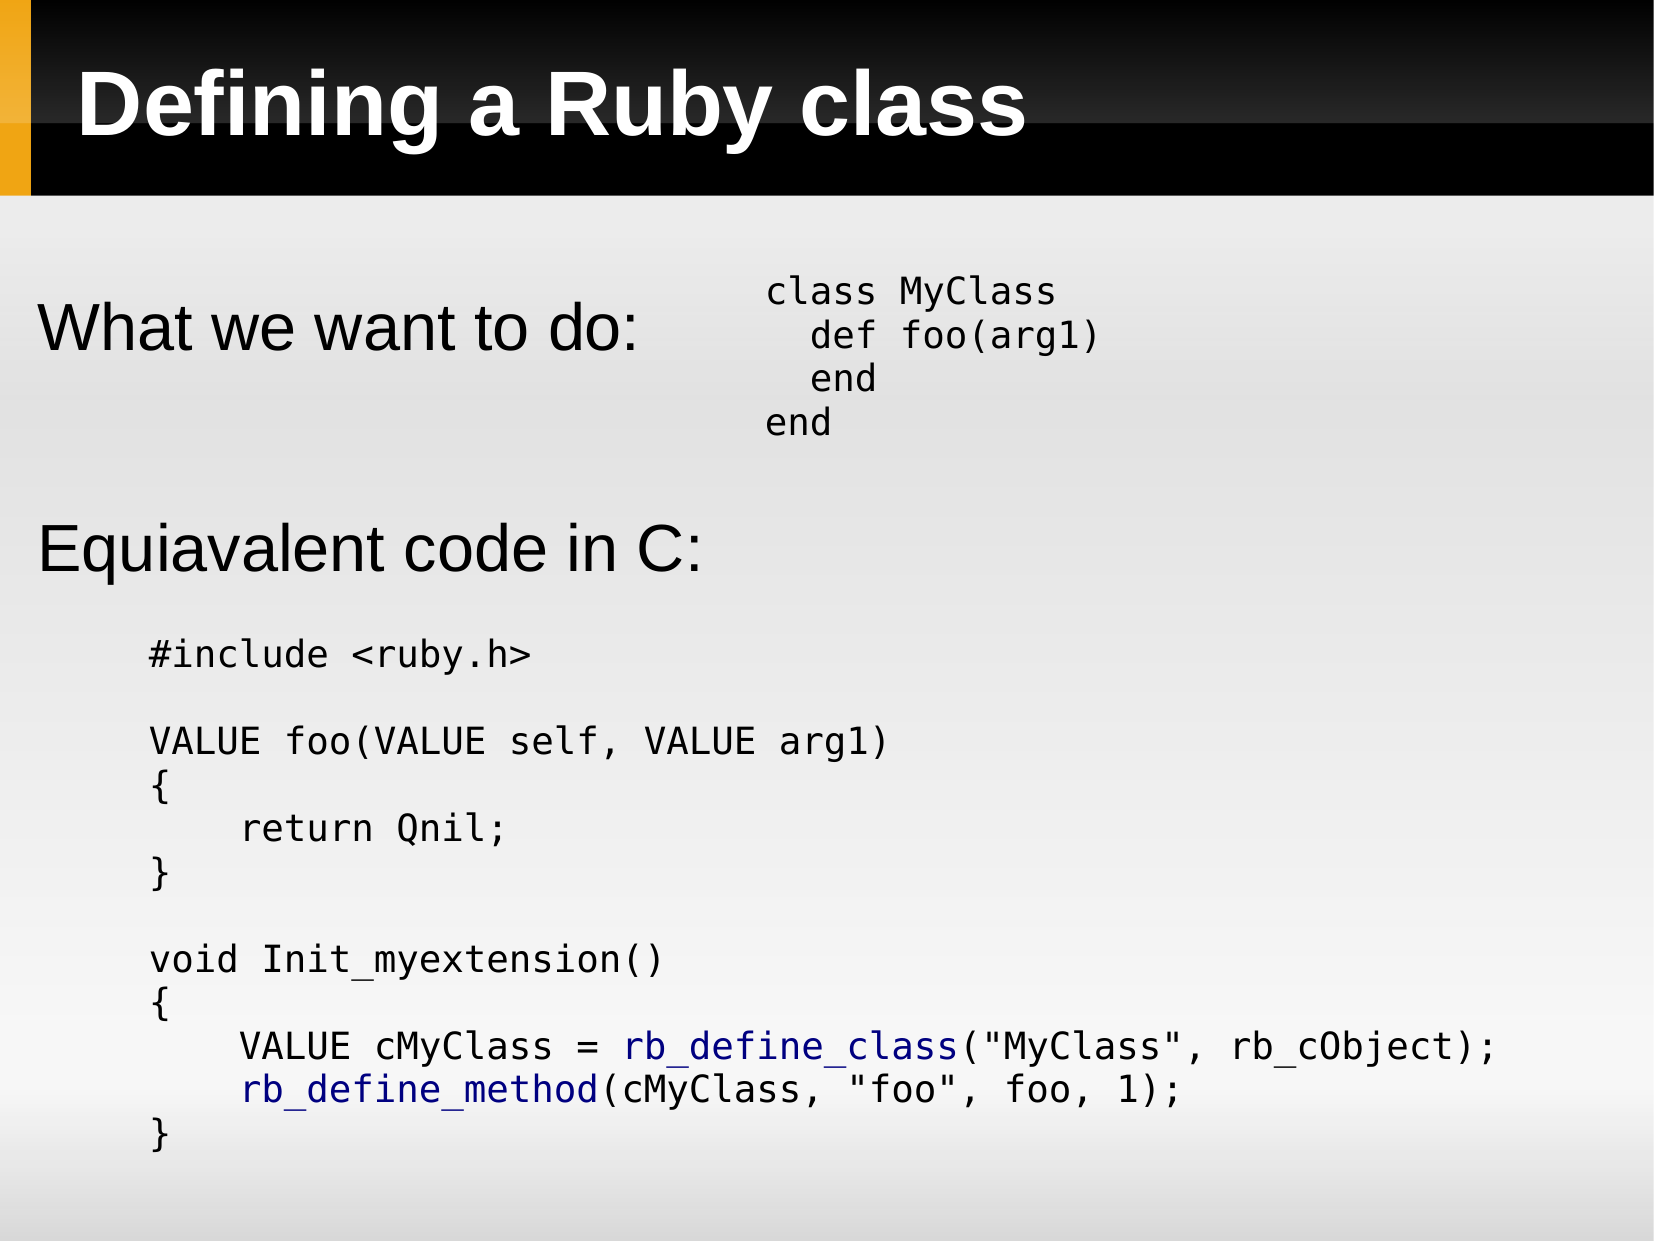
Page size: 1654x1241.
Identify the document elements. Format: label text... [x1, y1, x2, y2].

title Defining a Ruby class [76, 7, 1565, 200]
list What we want to do: [37, 290, 1051, 376]
picture [0, 0, 1654, 1241]
list Equiavalent code in C: [37, 511, 1051, 596]
text_box #include <ruby.h> VALUE foo(VALUE self, VALUE arg1) { return Qnil; } void Init_myextension() { VALUE cMyClass = rb_define_class("MyClass", rb_cObject); rb_define_method(cMyClass, "foo", foo, 1); } [134, 625, 1597, 1163]
text_box class MyClass def foo(arg1) end end [750, 262, 1463, 452]
